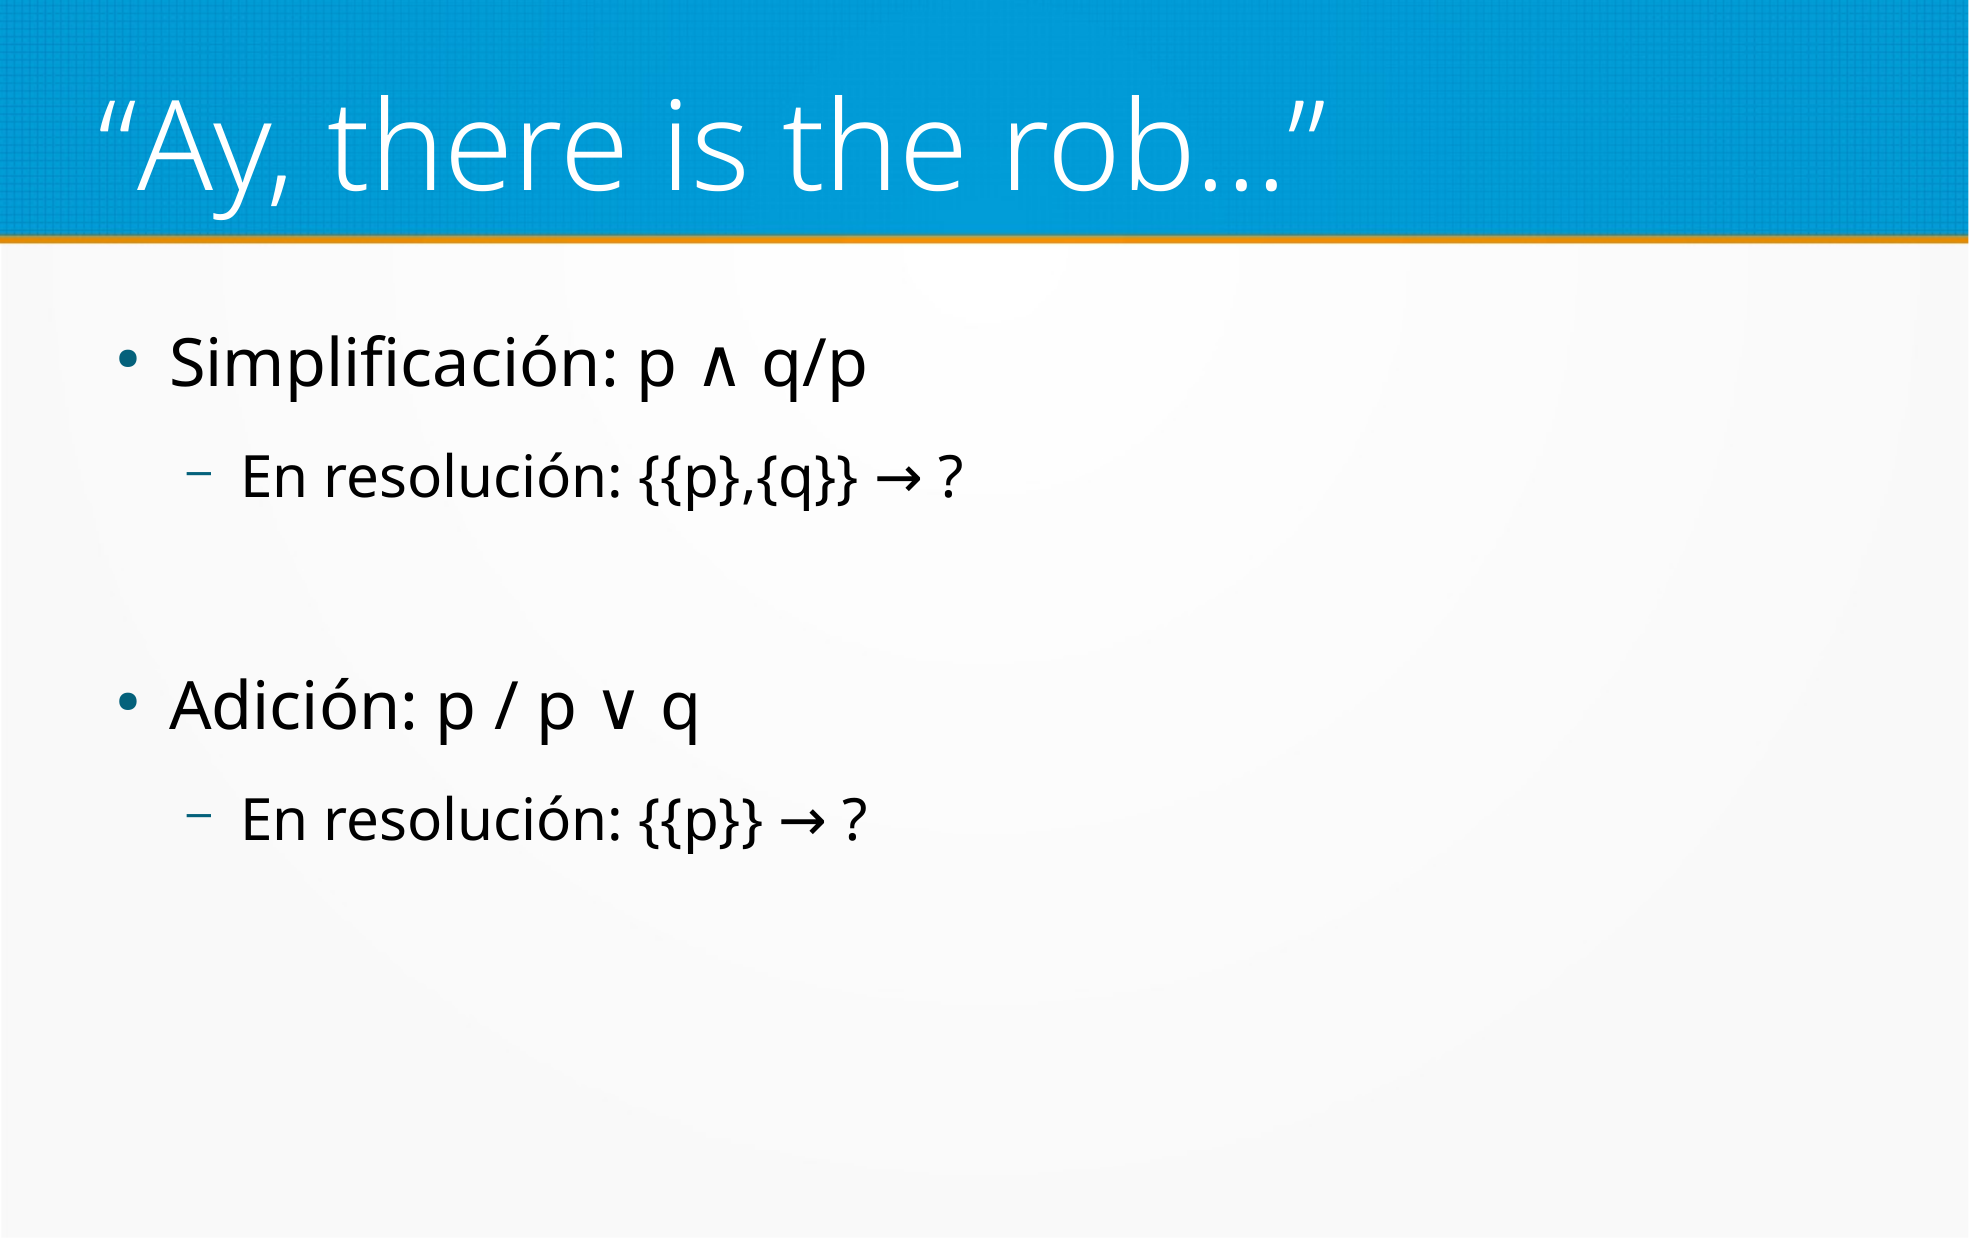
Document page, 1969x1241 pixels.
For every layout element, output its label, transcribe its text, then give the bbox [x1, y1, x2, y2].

picture [0, 233, 1969, 1241]
list Simplificación: p ∧ q/p En resolución: {{p},{q}} → ? Adición: p / p ∨ q En resolución: {{p}} → ? [98, 315, 1861, 1081]
title “Ay, there is the rob...” [98, 19, 1870, 227]
